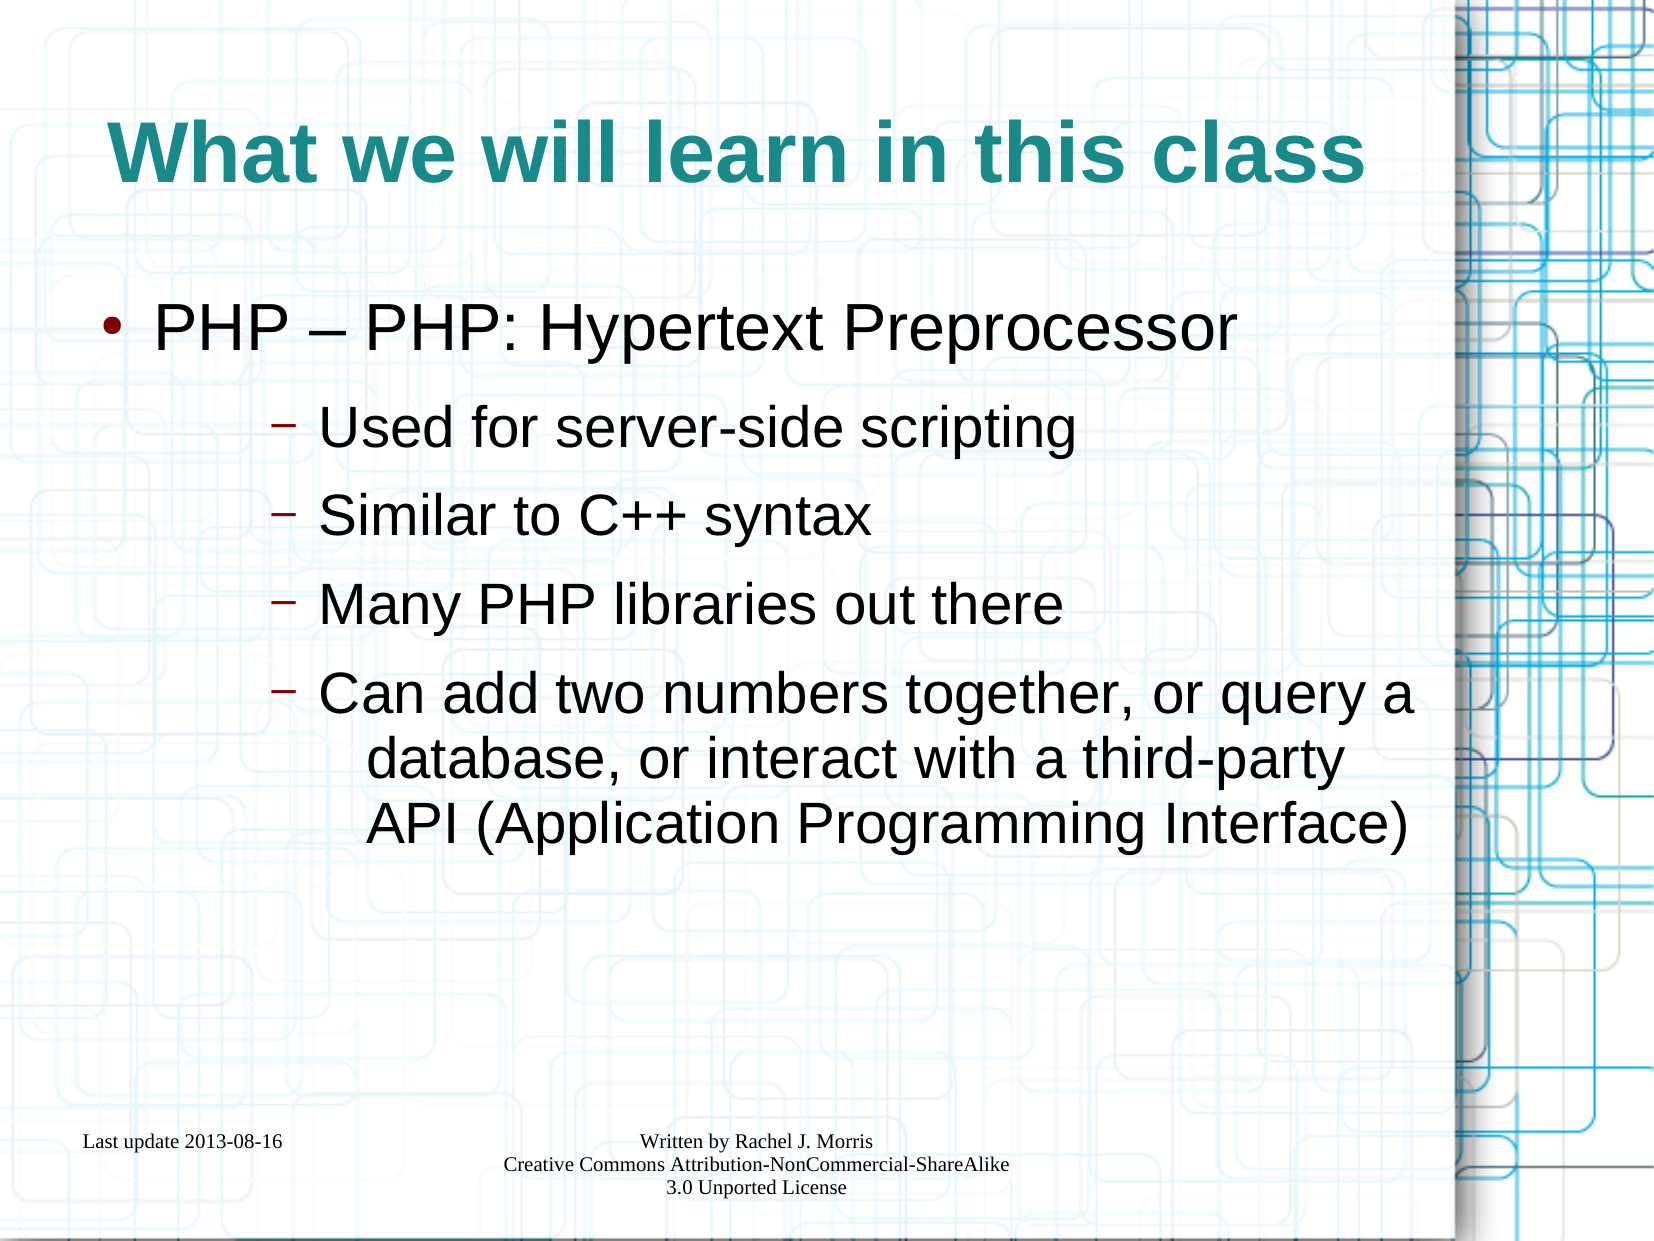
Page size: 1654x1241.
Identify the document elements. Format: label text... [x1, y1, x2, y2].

picture [0, 0, 1654, 1241]
list PHP – PHP: Hypertext Preprocessor Used for server-side scripting Similar to C++ syntax Many PHP libraries out there Can add two numbers together, or query a database, or interact with a third-party API (Application Programming Interface) [82, 290, 1418, 1010]
title What we will learn in this class [59, 49, 1418, 257]
